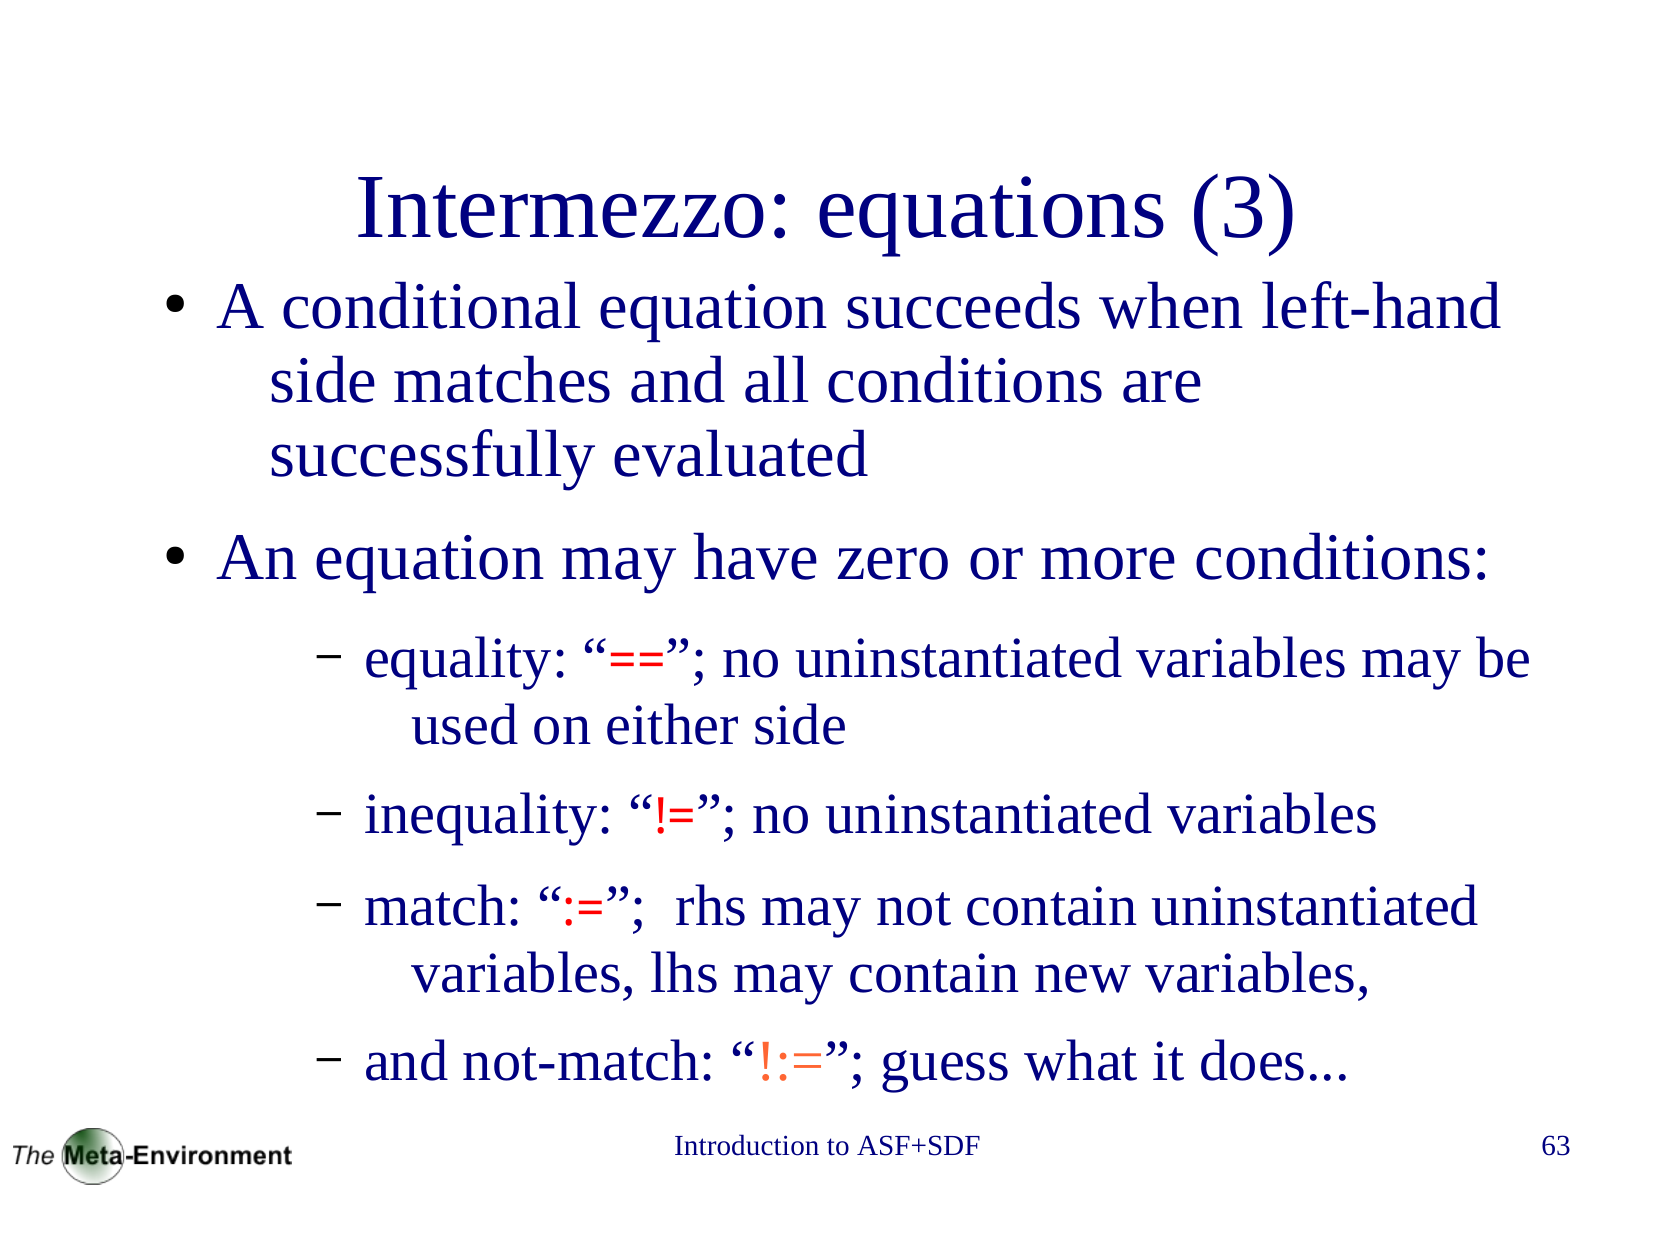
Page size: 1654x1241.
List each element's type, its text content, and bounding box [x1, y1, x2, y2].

title Intermezzo: equations (3) [121, 102, 1534, 311]
picture [13, 1128, 292, 1185]
list A conditional equation succeeds when left-hand side matches and all conditions are successfully evaluated An equation may have zero or more conditions: equality: “==”; no uninstantiated variables may be used on either side inequality: “!=”; no uninstantiated variables match: “:=”; rhs may not contain uninstantiated variables, lhs may contain new variables, and not-match: “!:=”; guess what it does... [127, 268, 1540, 1098]
